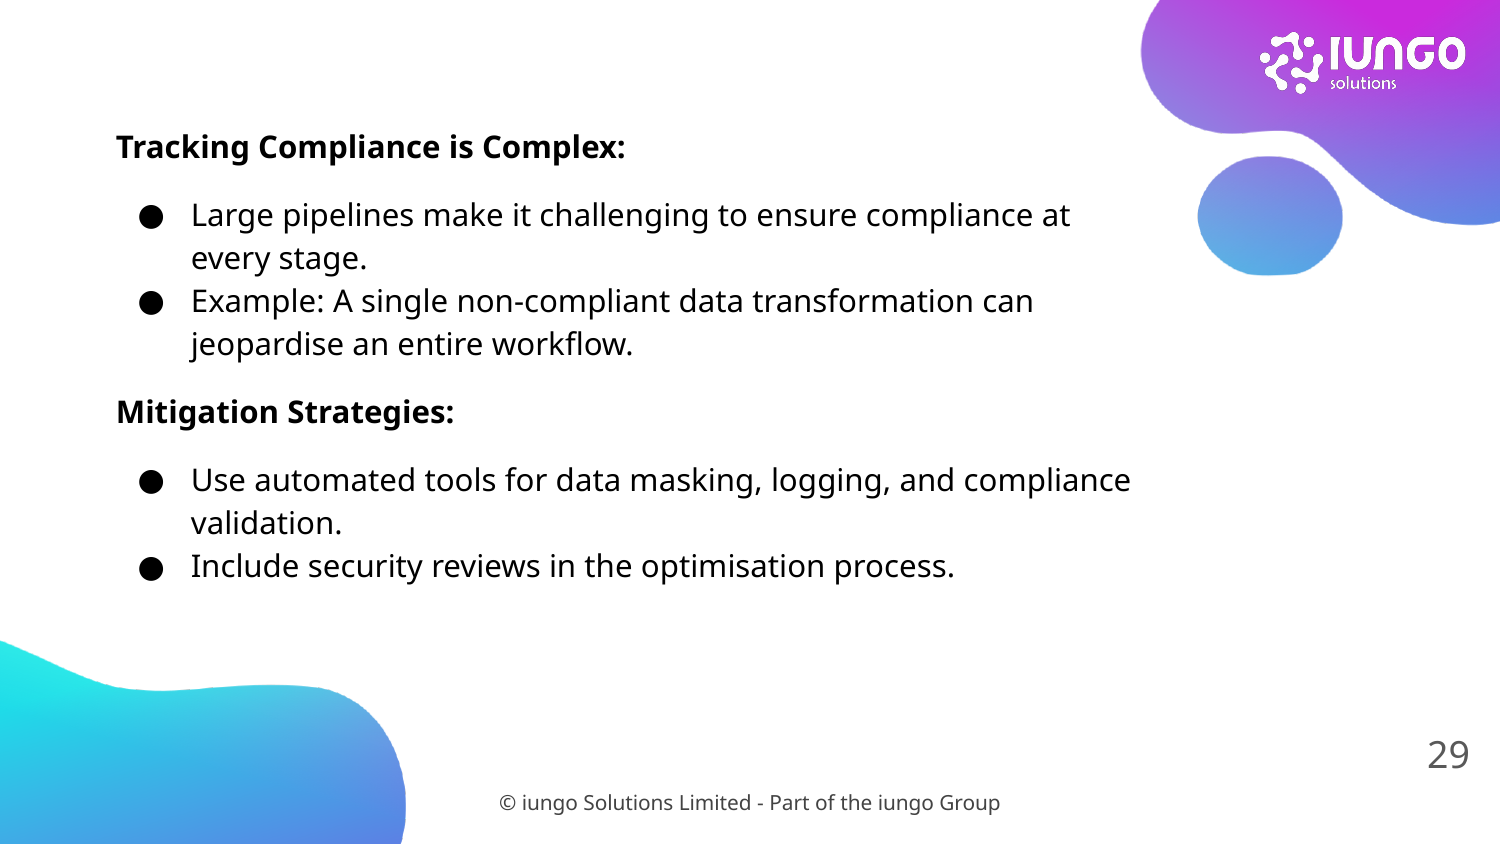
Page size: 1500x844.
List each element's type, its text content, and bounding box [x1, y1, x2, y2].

list Tracking Compliance is Complex: Large pipelines make it challenging to ensure compliance at every stage. Example: A single non-compliant data transformation can jeopardise an entire workflow. Mitigation Strategies: Use automated tools for data masking, logging, and compliance validation. Include security reviews in the optimisation process. [100, 106, 1170, 590]
picture [0, 0, 1500, 844]
slide_number <number> [1395, 724, 1485, 789]
